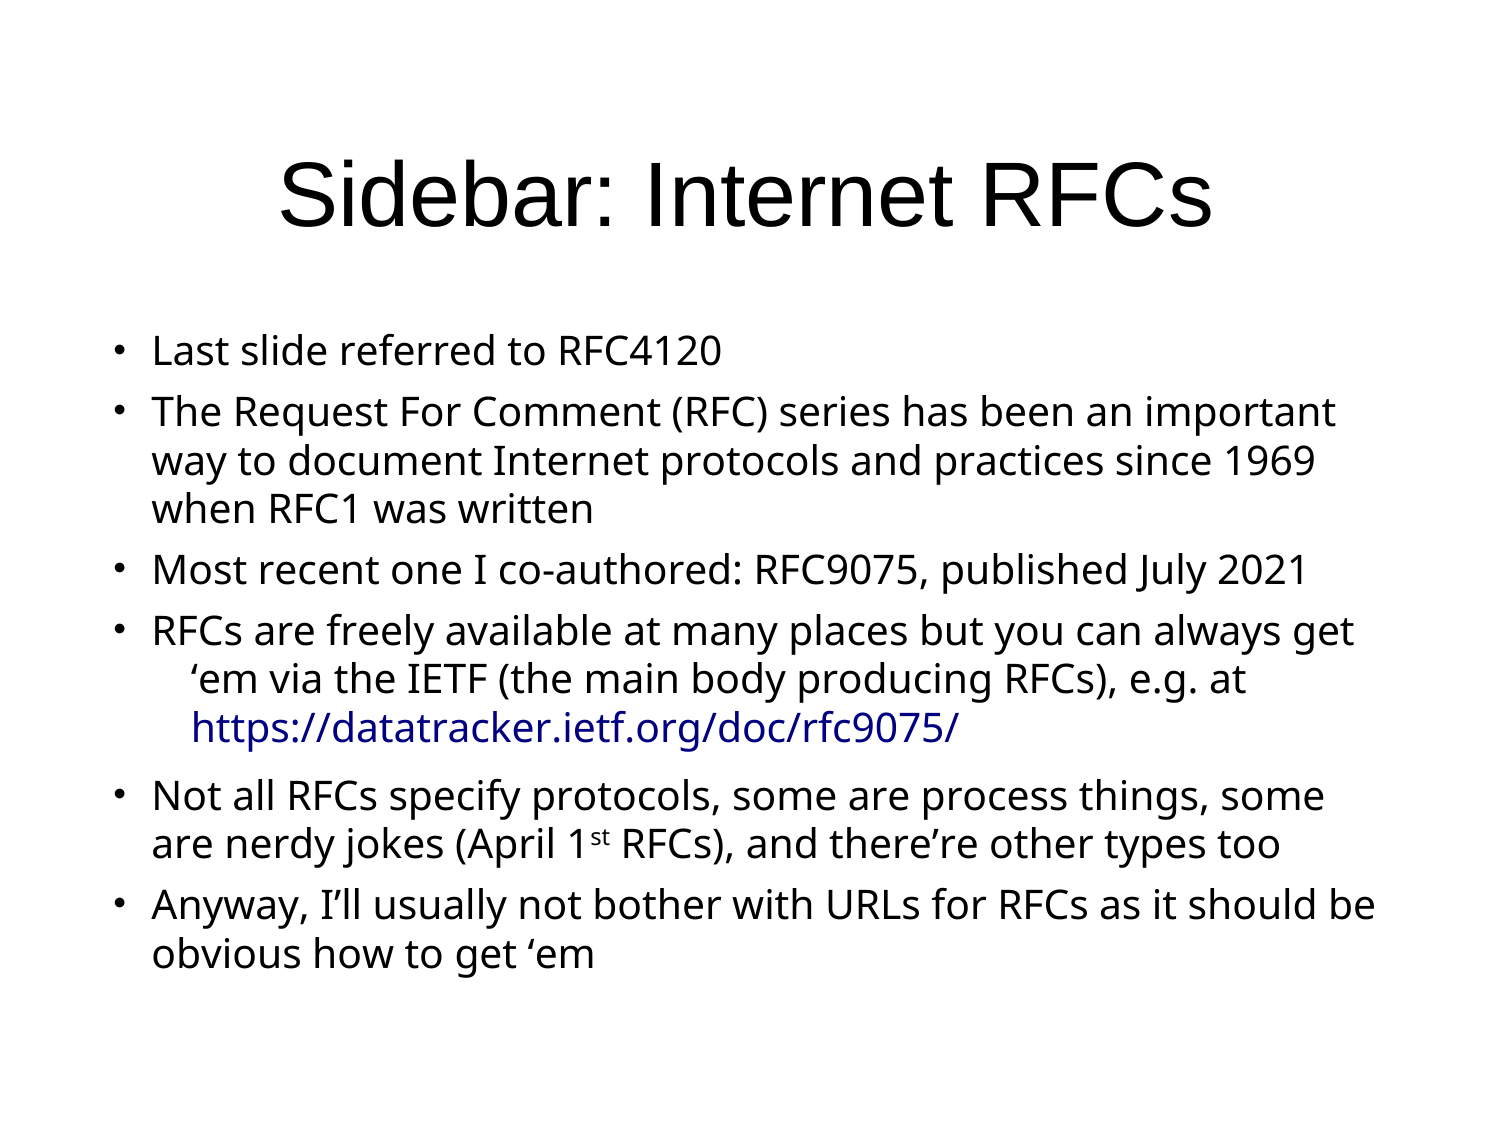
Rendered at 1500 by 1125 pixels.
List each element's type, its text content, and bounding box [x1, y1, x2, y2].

list Last slide referred to RFC4120 The Request For Comment (RFC) series has been an important way to document Internet protocols and practices since 1969 when RFC1 was written Most recent one I co-authored: RFC9075, published July 2021 RFCs are freely available at many places but you can always get ‘em via the IETF (the main body producing RFCs), e.g. at https://datatracker.ietf.org/doc/rfc9075/ Not all RFCs specify protocols, some are process things, some are nerdy jokes (April 1st RFCs), and there’re other types too Anyway, I’ll usually not bother with URLs for RFCs as it should be obvious how to get ‘em [112, 324, 1380, 993]
title Sidebar: Internet RFCs [112, 99, 1380, 280]
